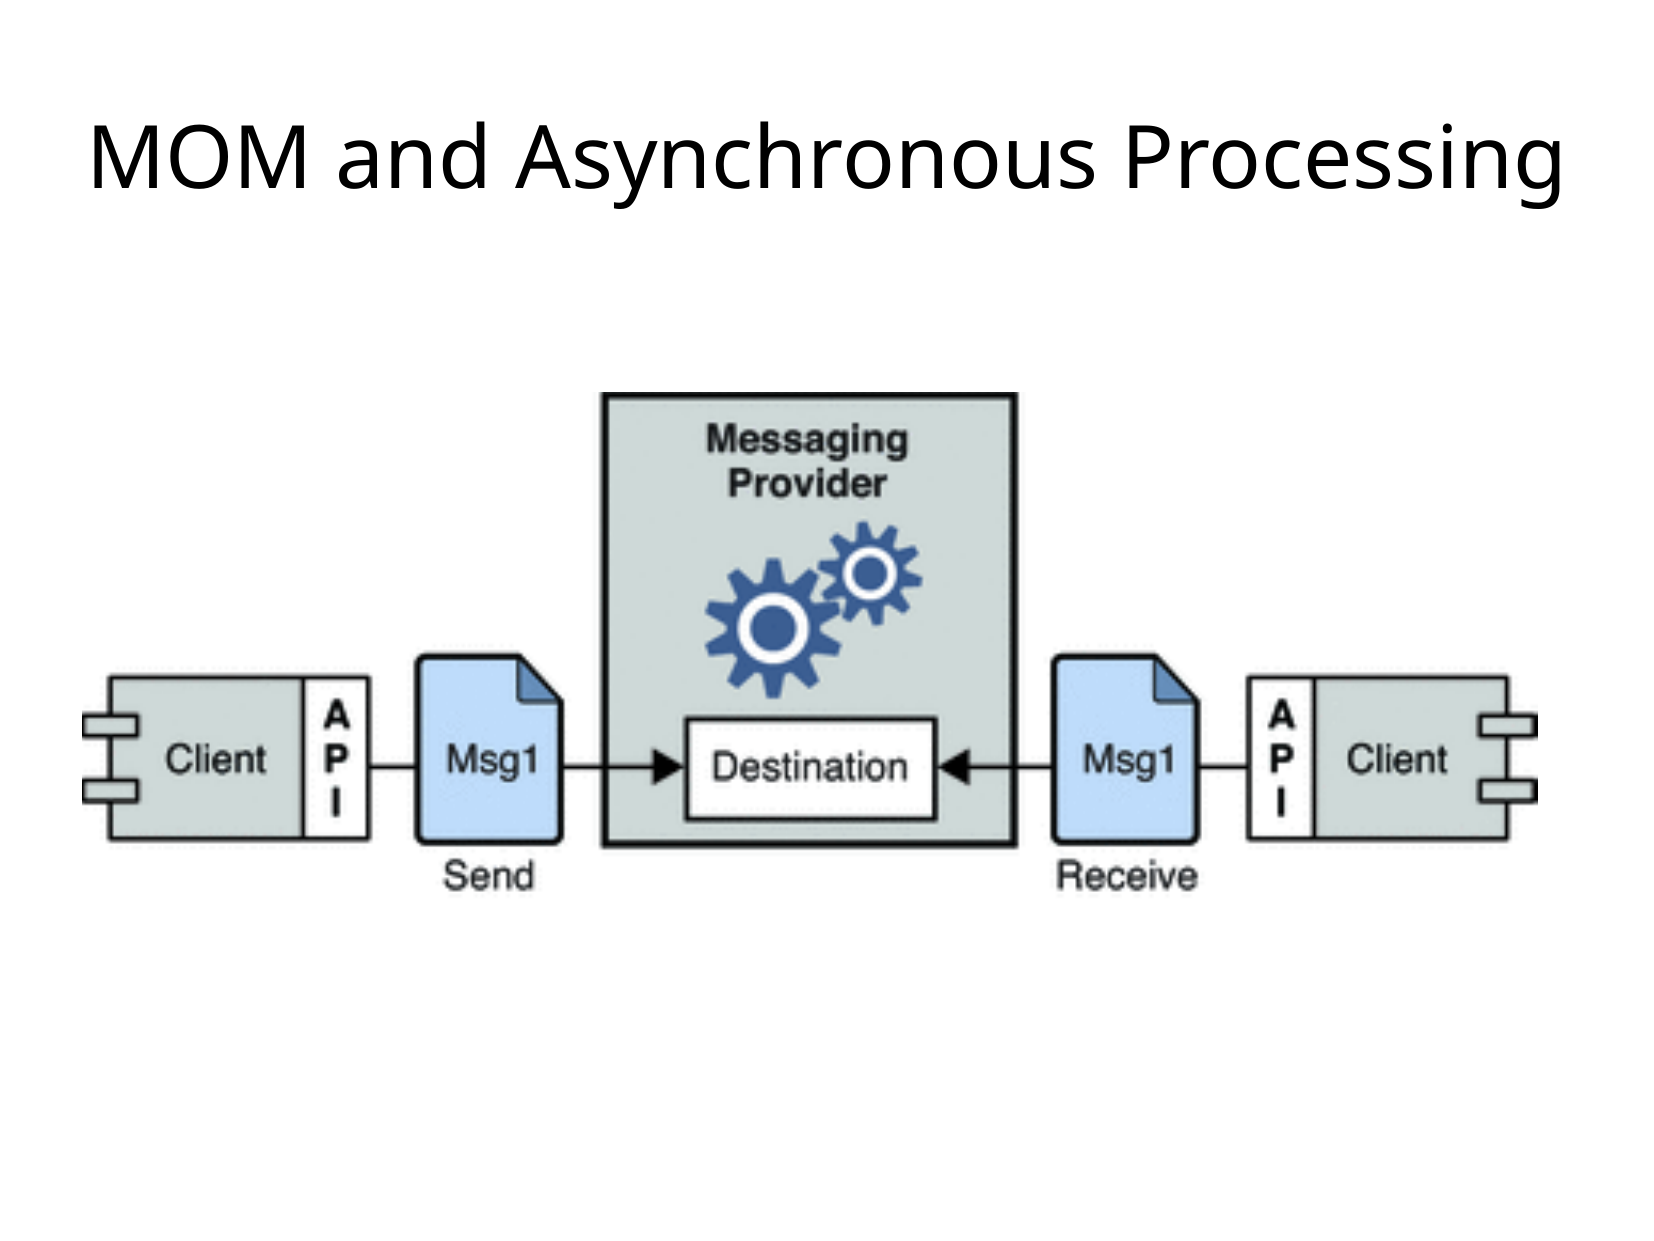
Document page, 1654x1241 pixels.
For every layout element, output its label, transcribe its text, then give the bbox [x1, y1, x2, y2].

title MOM and Asynchronous Processing [82, 49, 1571, 257]
picture [82, 392, 1538, 908]
